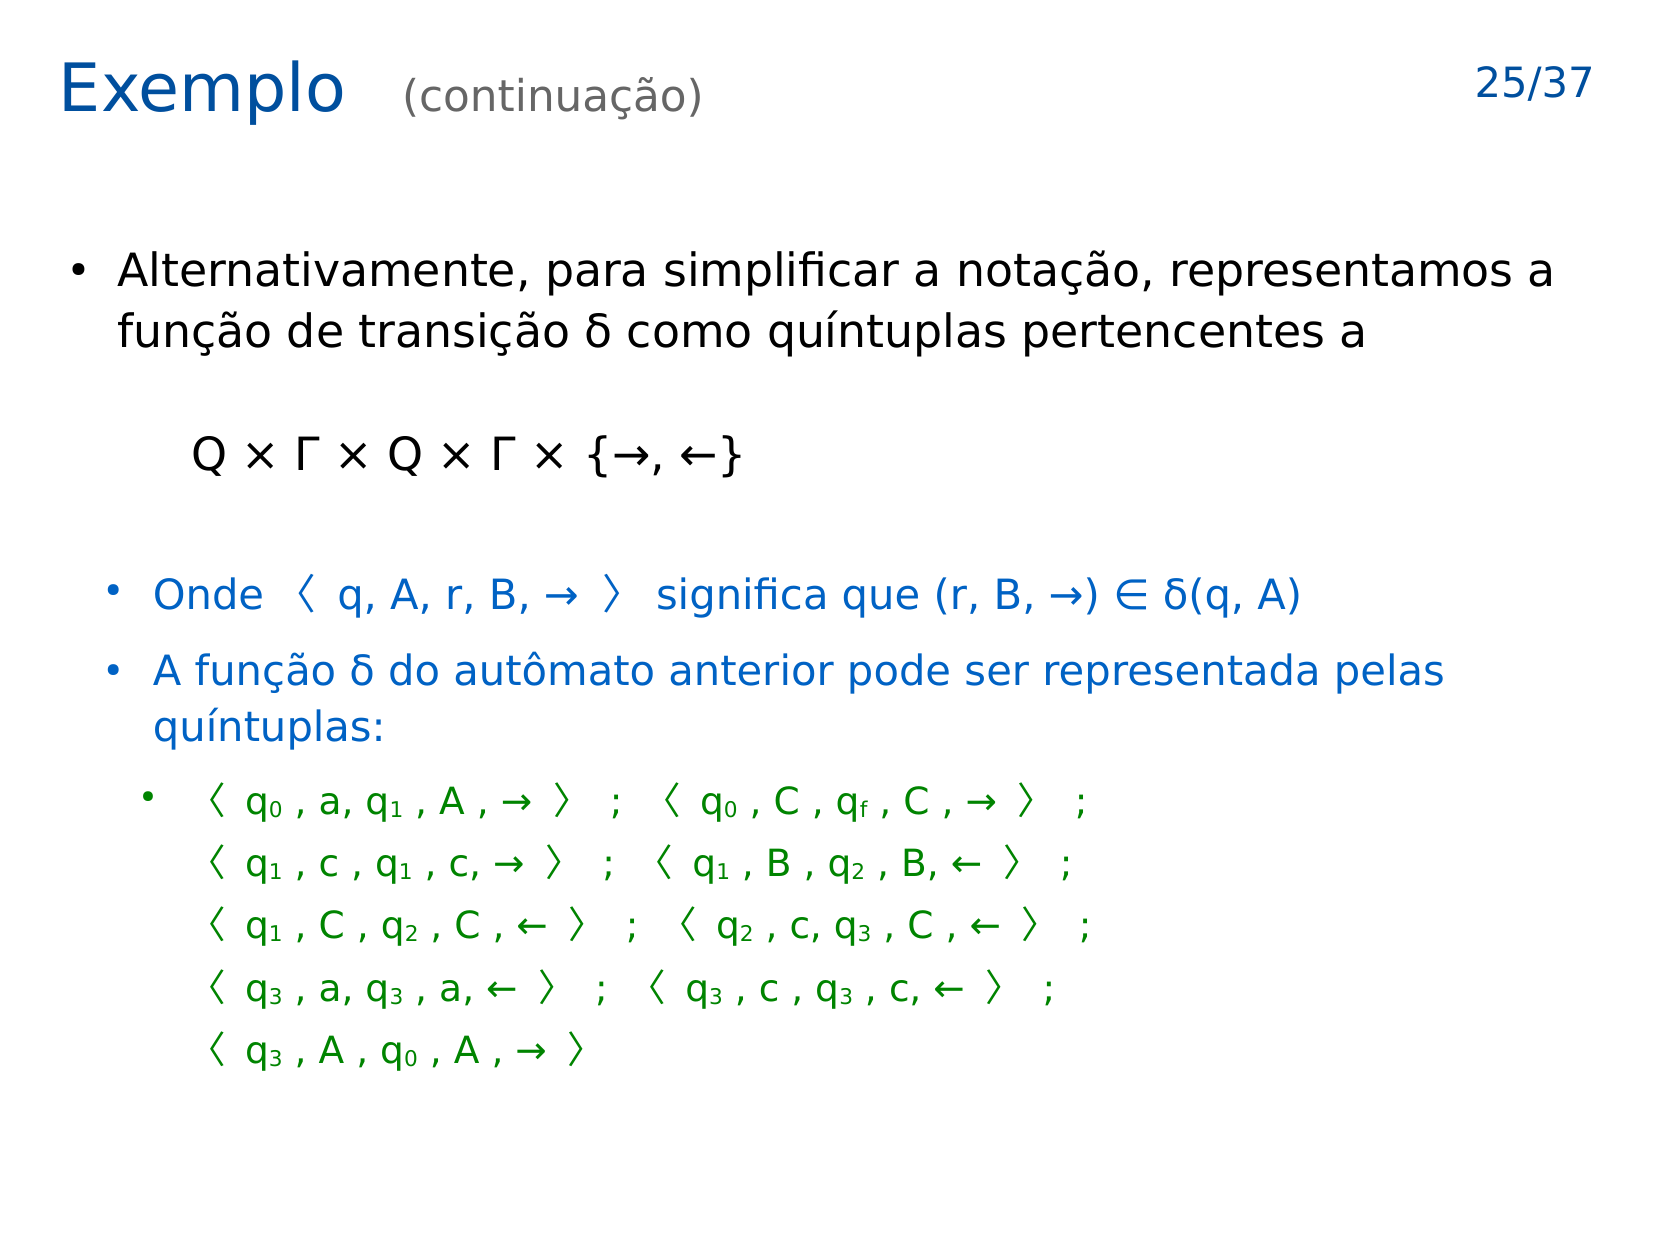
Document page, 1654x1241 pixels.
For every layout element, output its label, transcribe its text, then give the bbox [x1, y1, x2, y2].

list Alternativamente, para simplificar a notação, representamos a função de transição δ como quíntuplas pertencentes a Q × Γ × Q × Γ × {→, ←} Onde〈 q, A, r, B, → 〉significa que (r, B, →) ∈ δ(q, A) A função δ do autômato anterior pode ser representada pelas quíntuplas: 〈 q0 , a, q1 , A , → 〉 ; 〈 q0 , C , qf , C , → 〉 ; 〈 q1 , c , q1 , c, → 〉 ; 〈 q1 , B , q2 , B, ← 〉 ; 〈 q1 , C , q2 , C , ← 〉 ; 〈 q2 , c, q3 , C , ← 〉 ; 〈 q3 , a, q3 , a, ← 〉 ; 〈 q3 , c , q3 , c, ← 〉 ; 〈 q3 , A , q0 , A , → 〉 [70, 236, 1588, 1211]
title Exemplo (continuação) [59, 29, 1625, 148]
